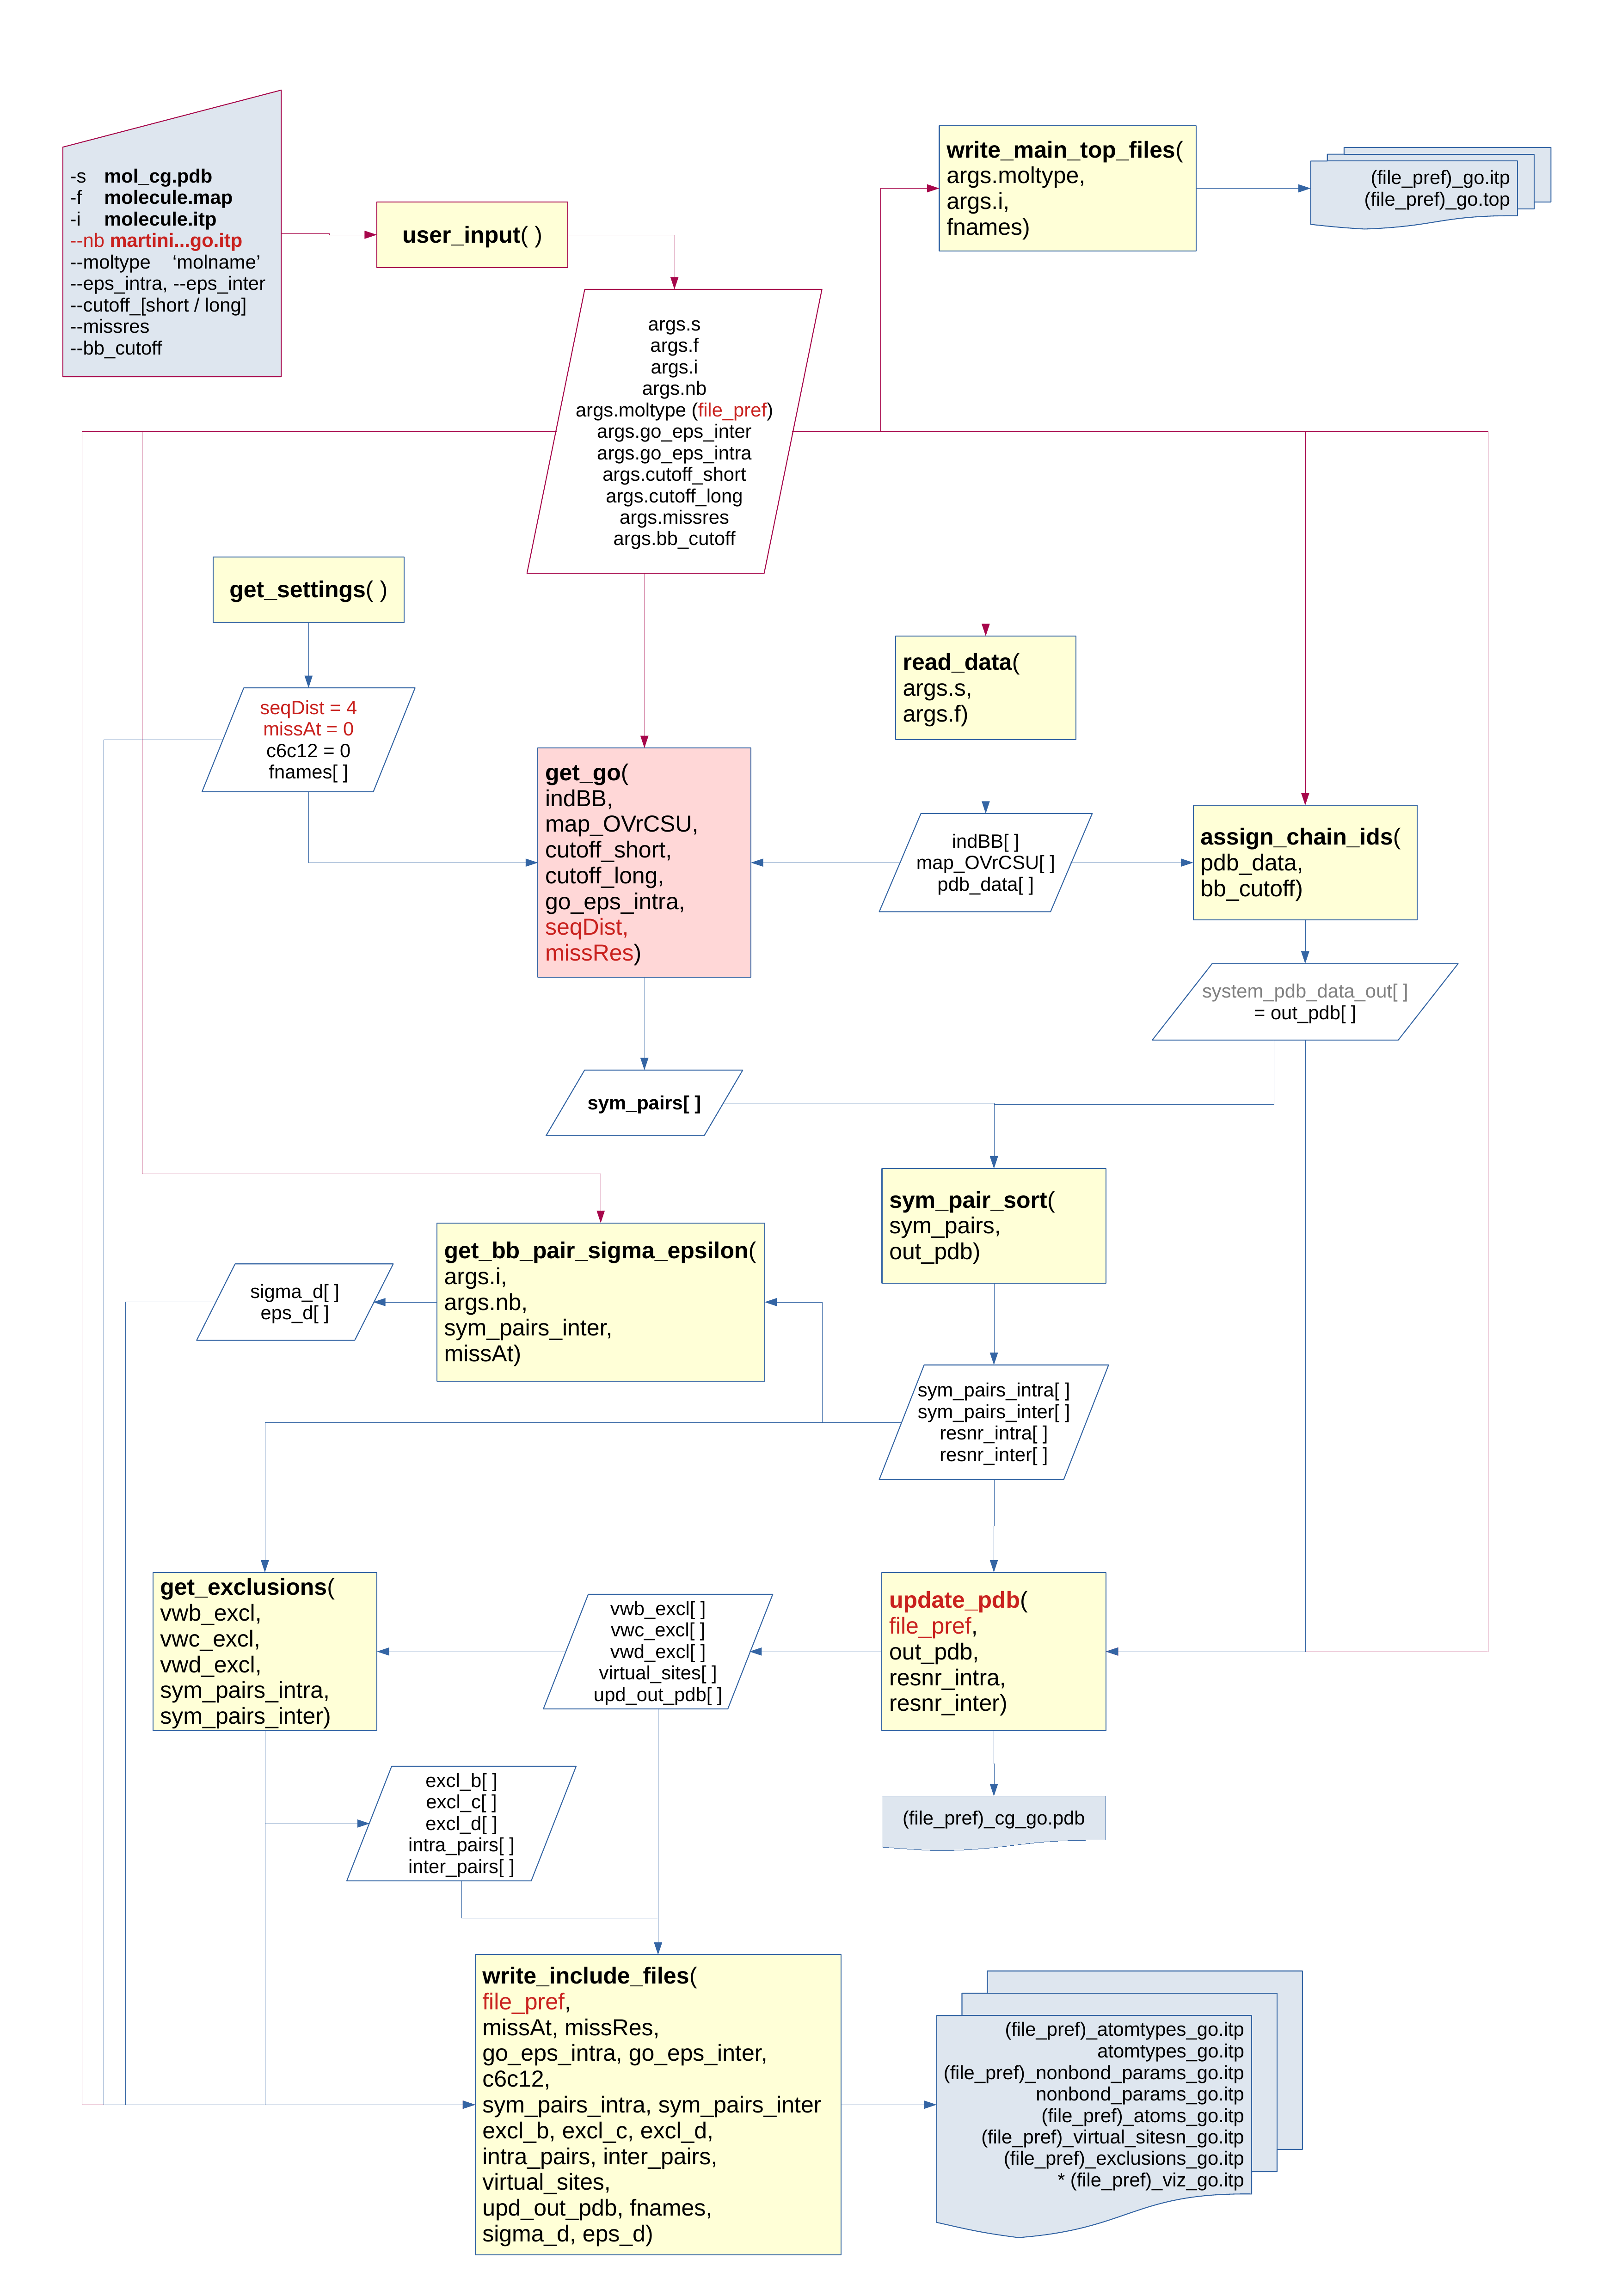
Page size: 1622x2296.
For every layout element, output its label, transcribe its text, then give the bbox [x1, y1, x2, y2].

text_box indBB[ ] map_OVrCSU[ ] pdb_data[ ] [879, 813, 1093, 912]
text_box get_bb_pair_sigma_epsilon( args.i, args.nb, sym_pairs_inter, missAt) [436, 1223, 765, 1382]
text_box get_exclusions( vwb_excl, vwc_excl, vwd_excl, sym_pairs_intra, sym_pairs_inter) [153, 1572, 377, 1731]
text_box system_pdb_data_out[ ] = out_pdb[ ] [1152, 963, 1458, 1041]
text_box vwb_excl[ ] vwc_excl[ ] vwd_excl[ ] virtual_sites[ ] upd_out_pdb[ ] [543, 1594, 773, 1709]
text_box (file_pref)_atomtypes_go.itp atomtypes_go.itp (file_pref)_nonbond_params_go.itp nonbond_params_go.itp (file_pref)_atoms_go.itp (file_pref)_virtual_sitesn_go.itp (file_pref)_exclusions_go.itp * (file_pref)_viz_go.itp [936, 1971, 1303, 2238]
text_box seqDist = 4 missAt = 0 c6c12 = 0 fnames[ ] [202, 688, 415, 792]
text_box write_include_files( file_pref, missAt, missRes, go_eps_intra, go_eps_inter, c6c12, sym_pairs_intra, sym_pairs_inter excl_b, excl_c, excl_d, intra_pairs, inter_pairs, virtual_sites, upd_out_pdb, fnames, sigma_d, eps_d) [475, 1954, 841, 2255]
text_box get_settings( ) [213, 557, 405, 623]
text_box excl_b[ ] excl_c[ ] excl_d[ ] intra_pairs[ ] inter_pairs[ ] [347, 1766, 577, 1881]
text_box update_pdb( file_pref, out_pdb, resnr_intra, resnr_inter) [882, 1572, 1106, 1731]
text_box sigma_d[ ] eps_d[ ] [197, 1264, 393, 1341]
text_box sym_pair_sort( sym_pairs, out_pdb) [882, 1168, 1106, 1283]
text_box args.s args.f args.i args.nb args.moltype (file_pref) args.go_eps_inter args.go_eps_intra args.cutoff_short args.cutoff_long args.missres args.bb_cutoff [527, 289, 822, 574]
text_box -s mol_cg.pdb -f molecule.map -i molecule.itp --nb martini...go.itp --moltype ‘molname’ --eps_intra, --eps_inter --cutoff_[short / long] --missres --bb_cutoff [62, 90, 282, 377]
text_box read_data( args.s, args.f) [896, 636, 1076, 740]
text_box get_go( indBB, map_OVrCSU, cutoff_short, cutoff_long, go_eps_intra, seqDist, missRes) [538, 748, 751, 978]
text_box sym_pairs_intra[ ] sym_pairs_inter[ ] resnr_intra[ ] resnr_inter[ ] [879, 1365, 1109, 1480]
text_box (file_pref)_cg_go.pdb [882, 1796, 1106, 1851]
text_box assign_chain_ids( pdb_data, bb_cutoff) [1193, 805, 1418, 920]
text_box user_input( ) [376, 202, 568, 268]
text_box (file_pref)_go.itp (file_pref)_go.top [1310, 147, 1551, 229]
text_box write_main_top_files( args.moltype, args.i, fnames) [939, 125, 1196, 251]
text_box sym_pairs[ ] [546, 1070, 743, 1136]
